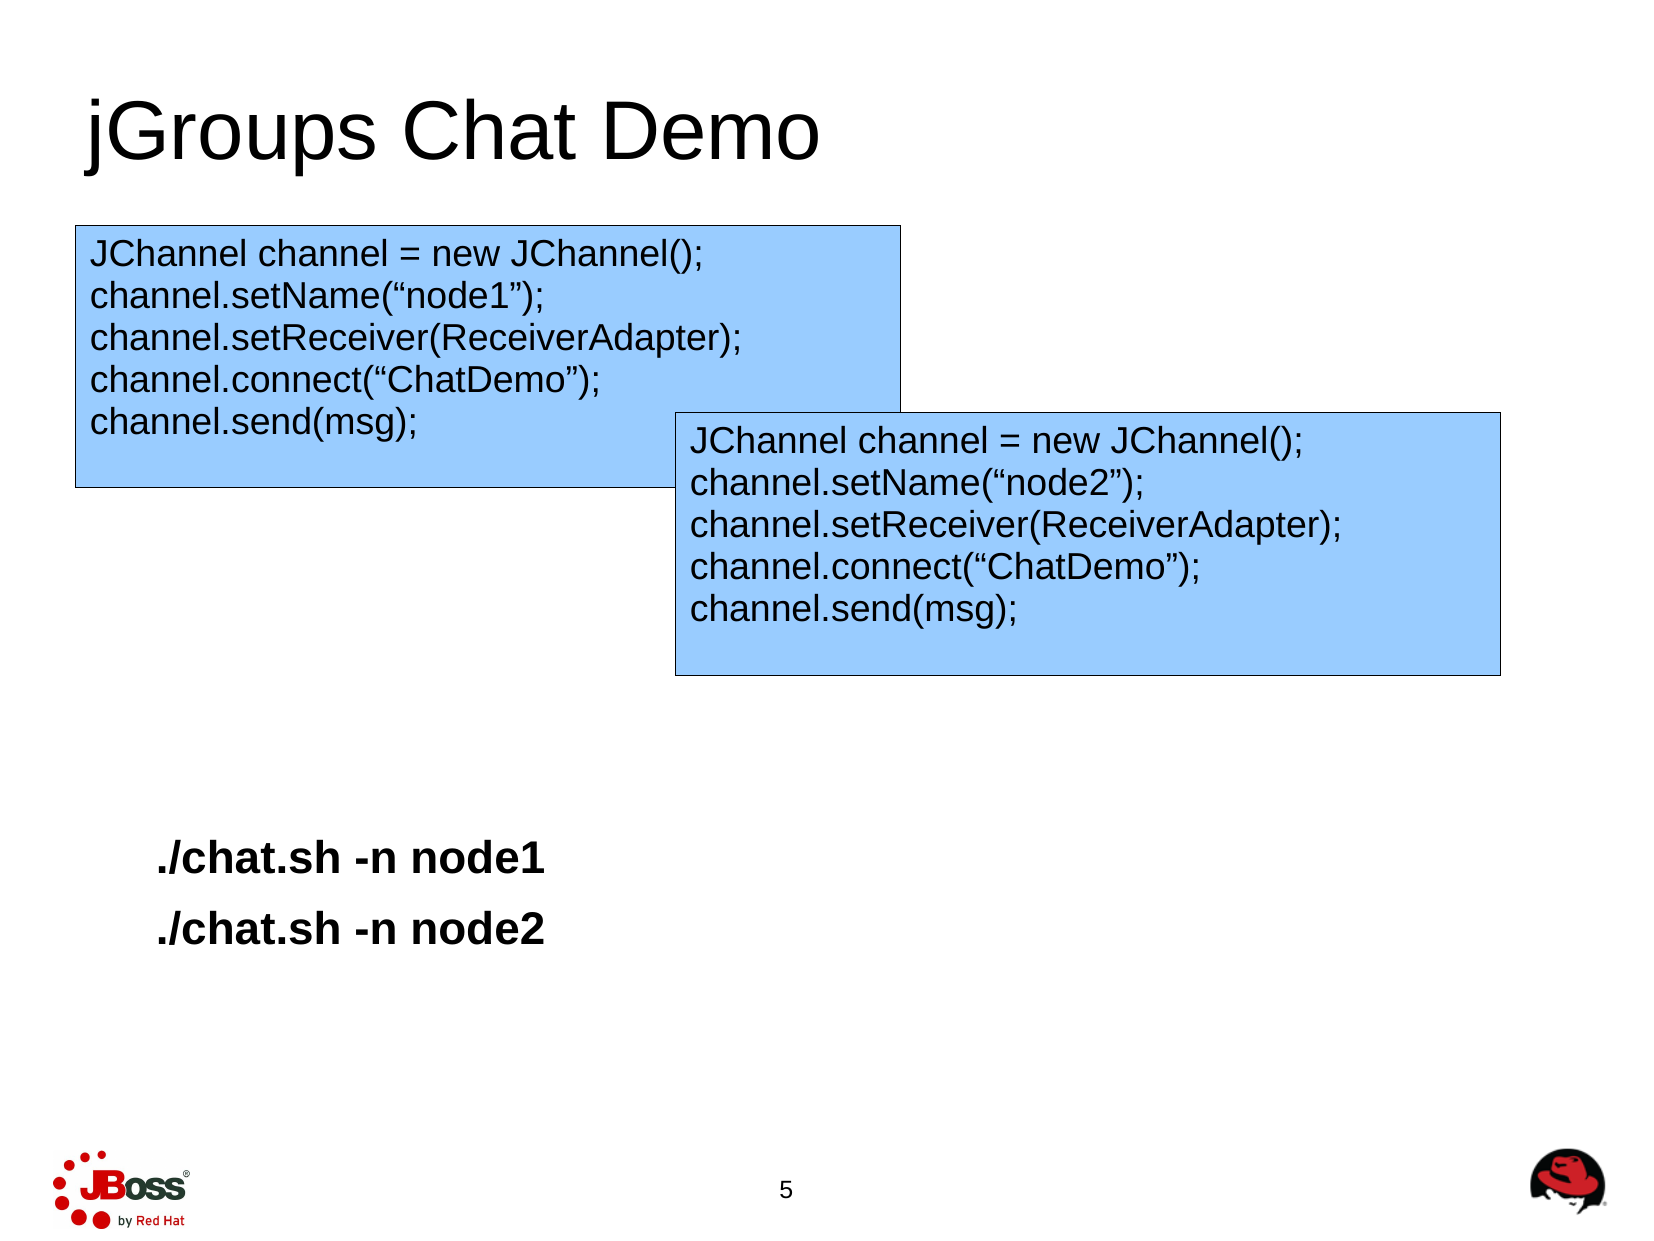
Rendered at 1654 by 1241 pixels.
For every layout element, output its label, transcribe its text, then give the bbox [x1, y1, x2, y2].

text_box JChannel channel = new JChannel(); channel.setName(“node2”); channel.setReceiver(ReceiverAdapter); channel.connect(“ChatDemo”); channel.send(msg); [675, 412, 1501, 676]
text_box ./chat.sh -n node1 [141, 825, 563, 895]
text_box JChannel channel = new JChannel(); channel.setName(“node1”); channel.setReceiver(ReceiverAdapter); channel.connect(“ChatDemo”); channel.send(msg); [75, 225, 901, 488]
title jGroups Chat Demo [86, 37, 1576, 225]
text_box ./chat.sh -n node2 [141, 895, 563, 992]
picture [53, 1150, 190, 1229]
picture [1529, 1146, 1613, 1224]
